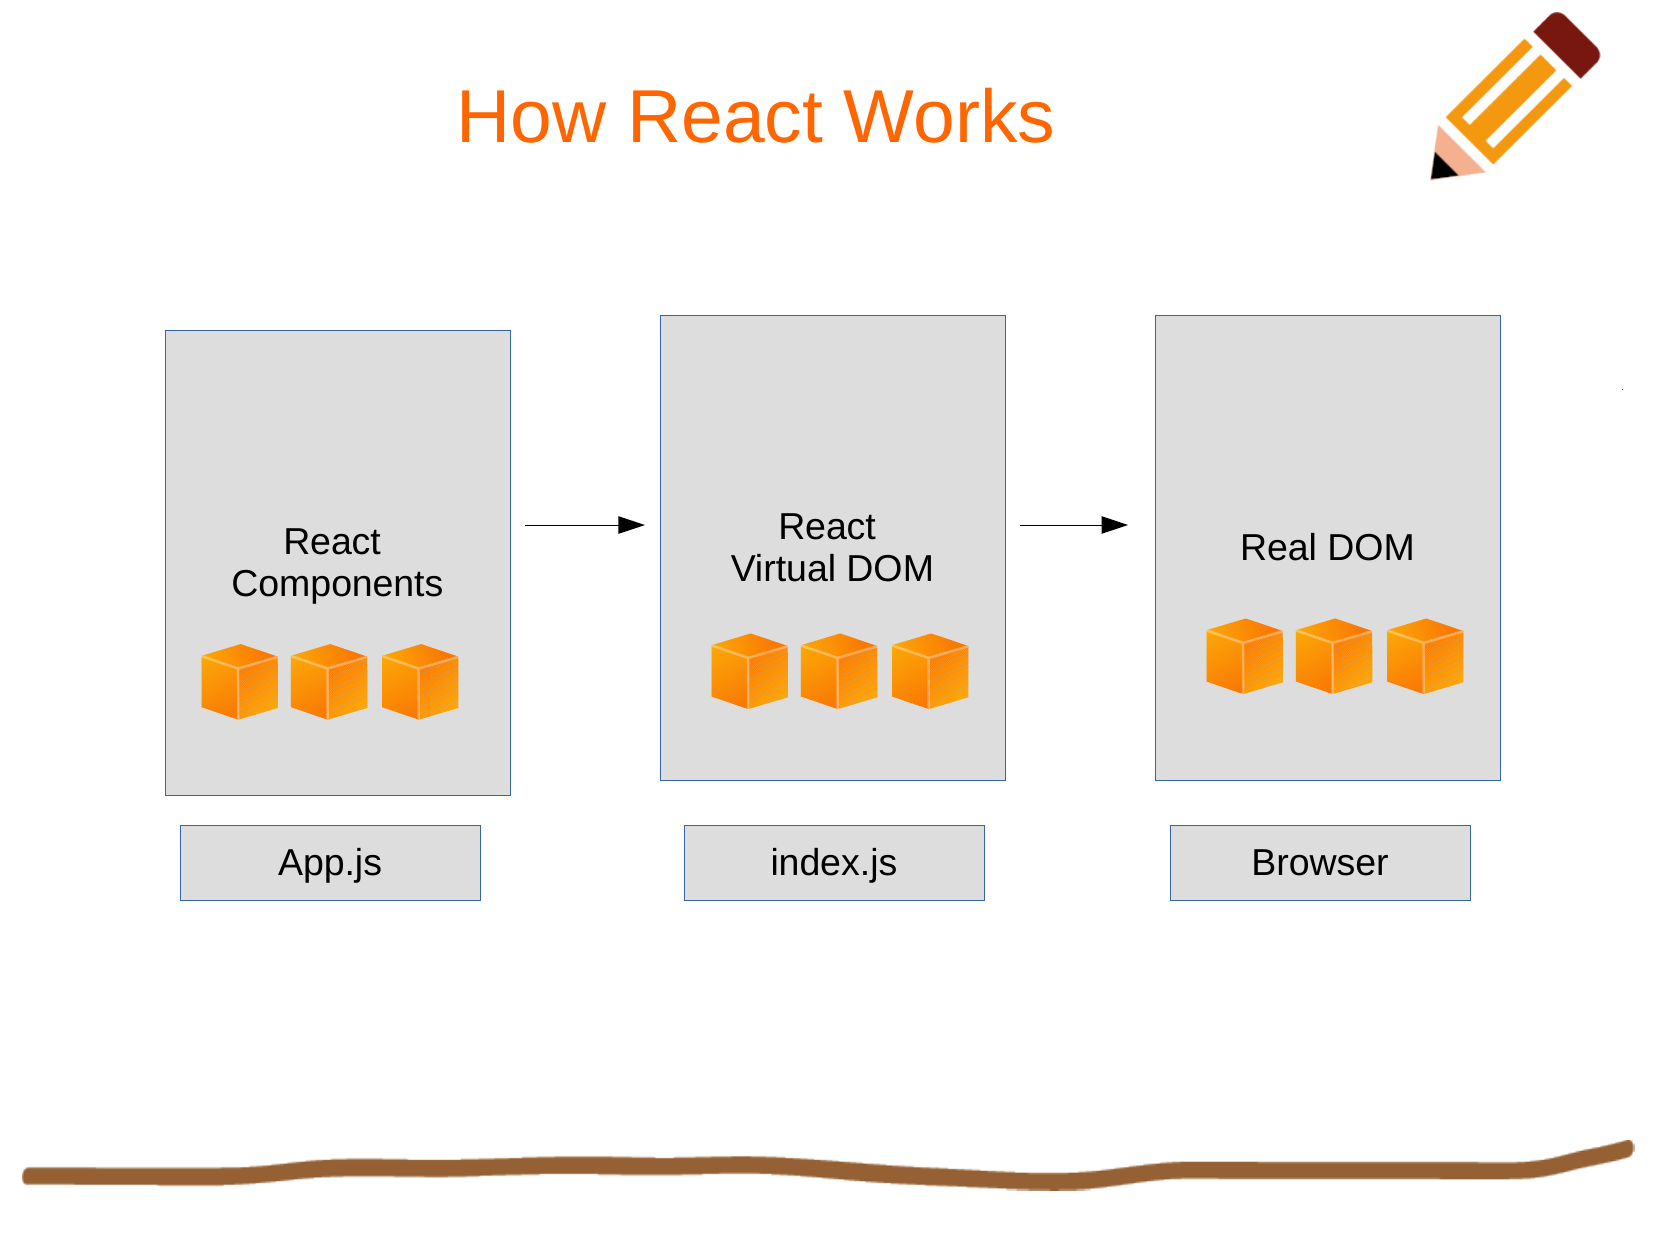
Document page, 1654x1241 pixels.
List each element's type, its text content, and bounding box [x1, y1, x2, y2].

picture [885, 630, 976, 713]
text_box React Components [165, 330, 511, 796]
picture [195, 640, 374, 724]
text_box index.js [684, 825, 985, 901]
picture [705, 630, 884, 713]
text_box Browser [1170, 825, 1471, 901]
text_box React Virtual DOM [660, 315, 1006, 781]
picture [1380, 615, 1471, 698]
picture [1200, 615, 1379, 698]
picture [1430, 12, 1601, 181]
text_box Real DOM [1155, 315, 1501, 781]
text_box App.js [180, 825, 481, 901]
picture [375, 640, 466, 724]
title How React Works [82, 55, 1430, 178]
picture [22, 1140, 1635, 1191]
text_box [30, 233, 1623, 546]
